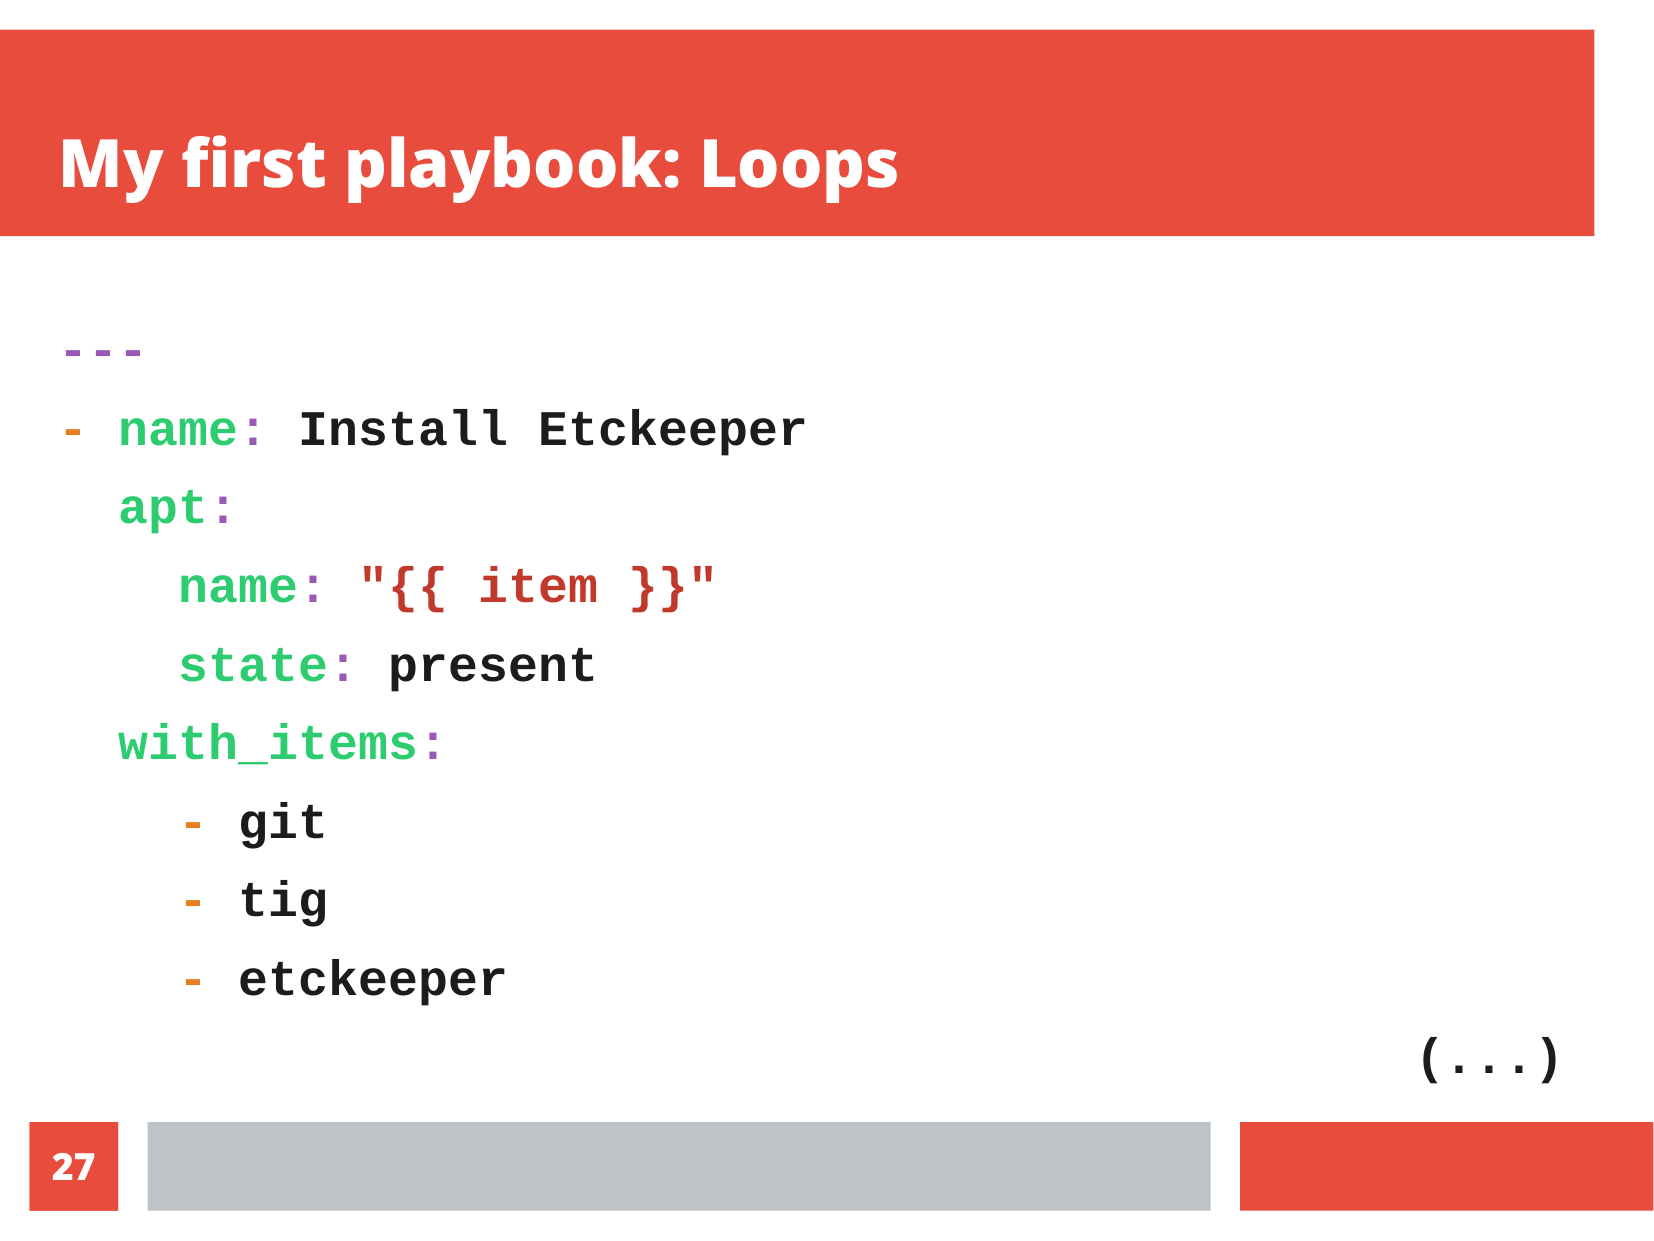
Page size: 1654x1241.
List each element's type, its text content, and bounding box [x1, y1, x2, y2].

list --- - name: Install Etckeeper apt: name: "{{ item }}" state: present with_items: - git - tig - etckeeper (...) [59, 324, 1565, 1093]
title My first playbook: Loops [59, 59, 1595, 207]
